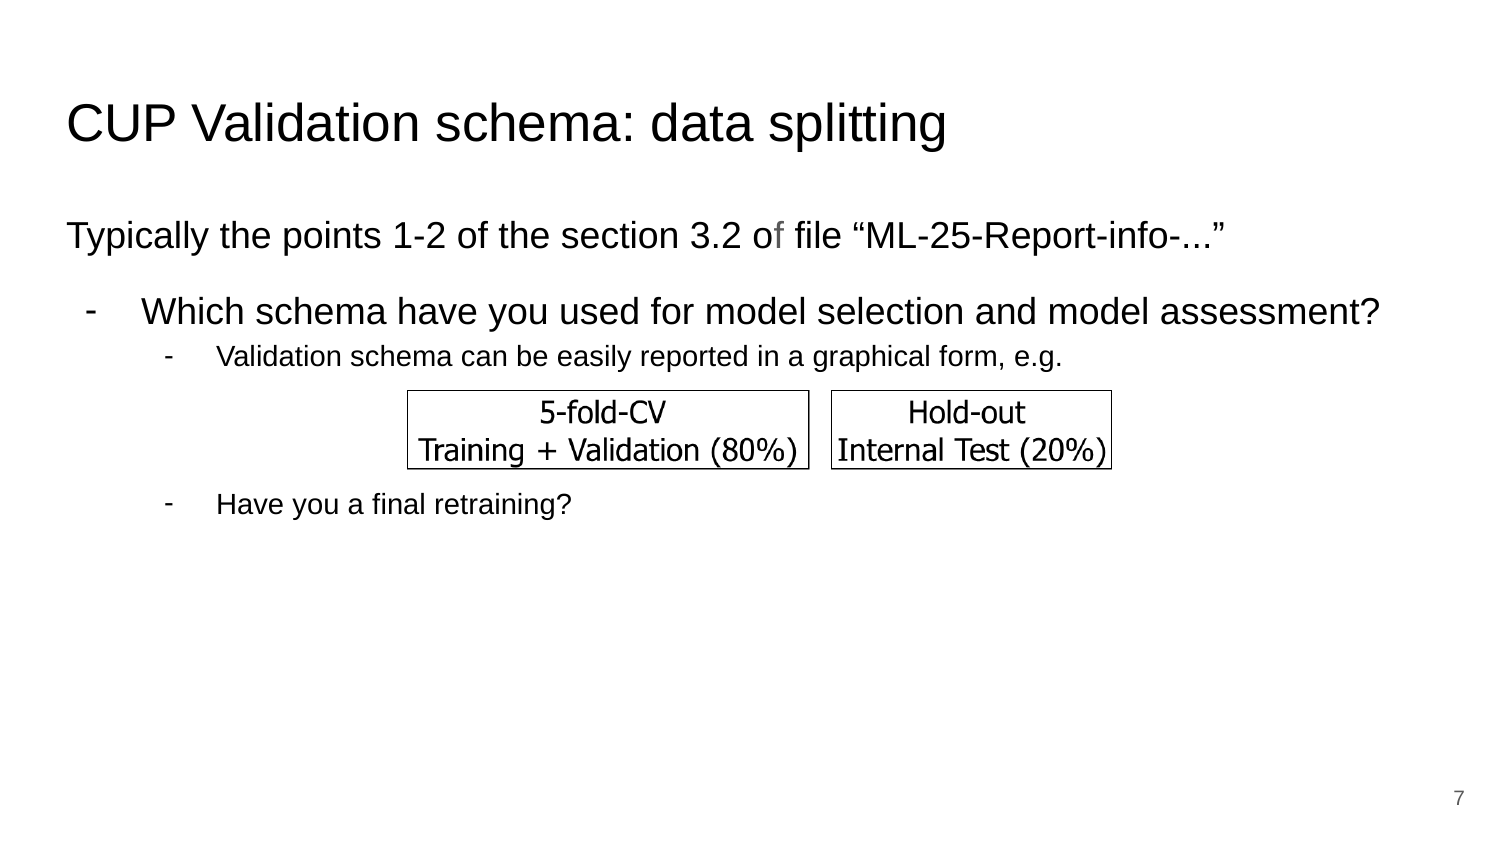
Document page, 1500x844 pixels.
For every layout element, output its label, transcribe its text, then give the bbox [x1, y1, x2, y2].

title CUP Validation schema: data splitting [51, 72, 1449, 167]
list Typically the points 1-2 of the section 3.2 of file “ML-25-Report-info-...” Which schema have you used for model selection and model assessment? Validation schema can be easily reported in a graphical form, e.g. Have you a final retraining? [51, 189, 1449, 750]
slide_number <number> [1389, 764, 1480, 830]
picture [399, 382, 1125, 486]
